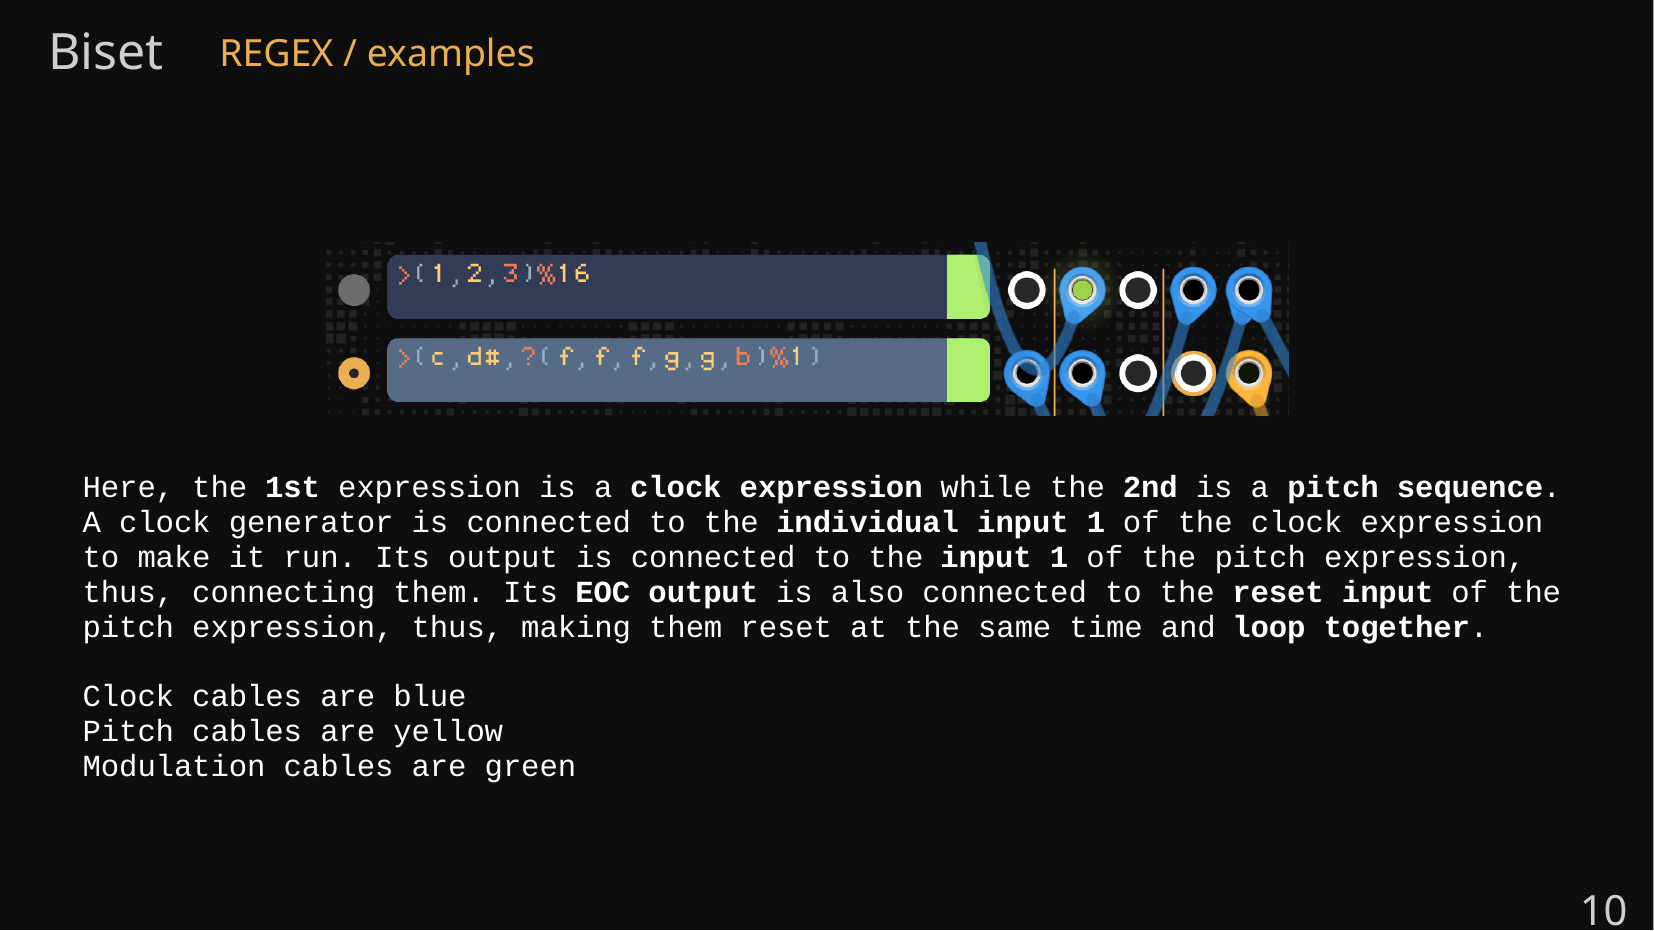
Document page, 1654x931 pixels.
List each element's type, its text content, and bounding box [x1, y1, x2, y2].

list Here, the 1st expression is a clock expression while the 2nd is a pitch sequence. A clock generator is connected to the individual input 1 of the clock expression to make it run. Its output is connected to the input 1 of the pitch expression, thus, connecting them. Its EOC output is also connected to the reset input of the pitch expression, thus, making them reset at the same time and loop together. Clock cables are blue Pitch cables are yellow Modulation cables are green [82, 472, 1571, 815]
picture [326, 242, 1289, 416]
text_box 10 [1564, 873, 1654, 931]
title Biset [5, 23, 207, 77]
text_box REGEX / examples [204, 19, 768, 80]
